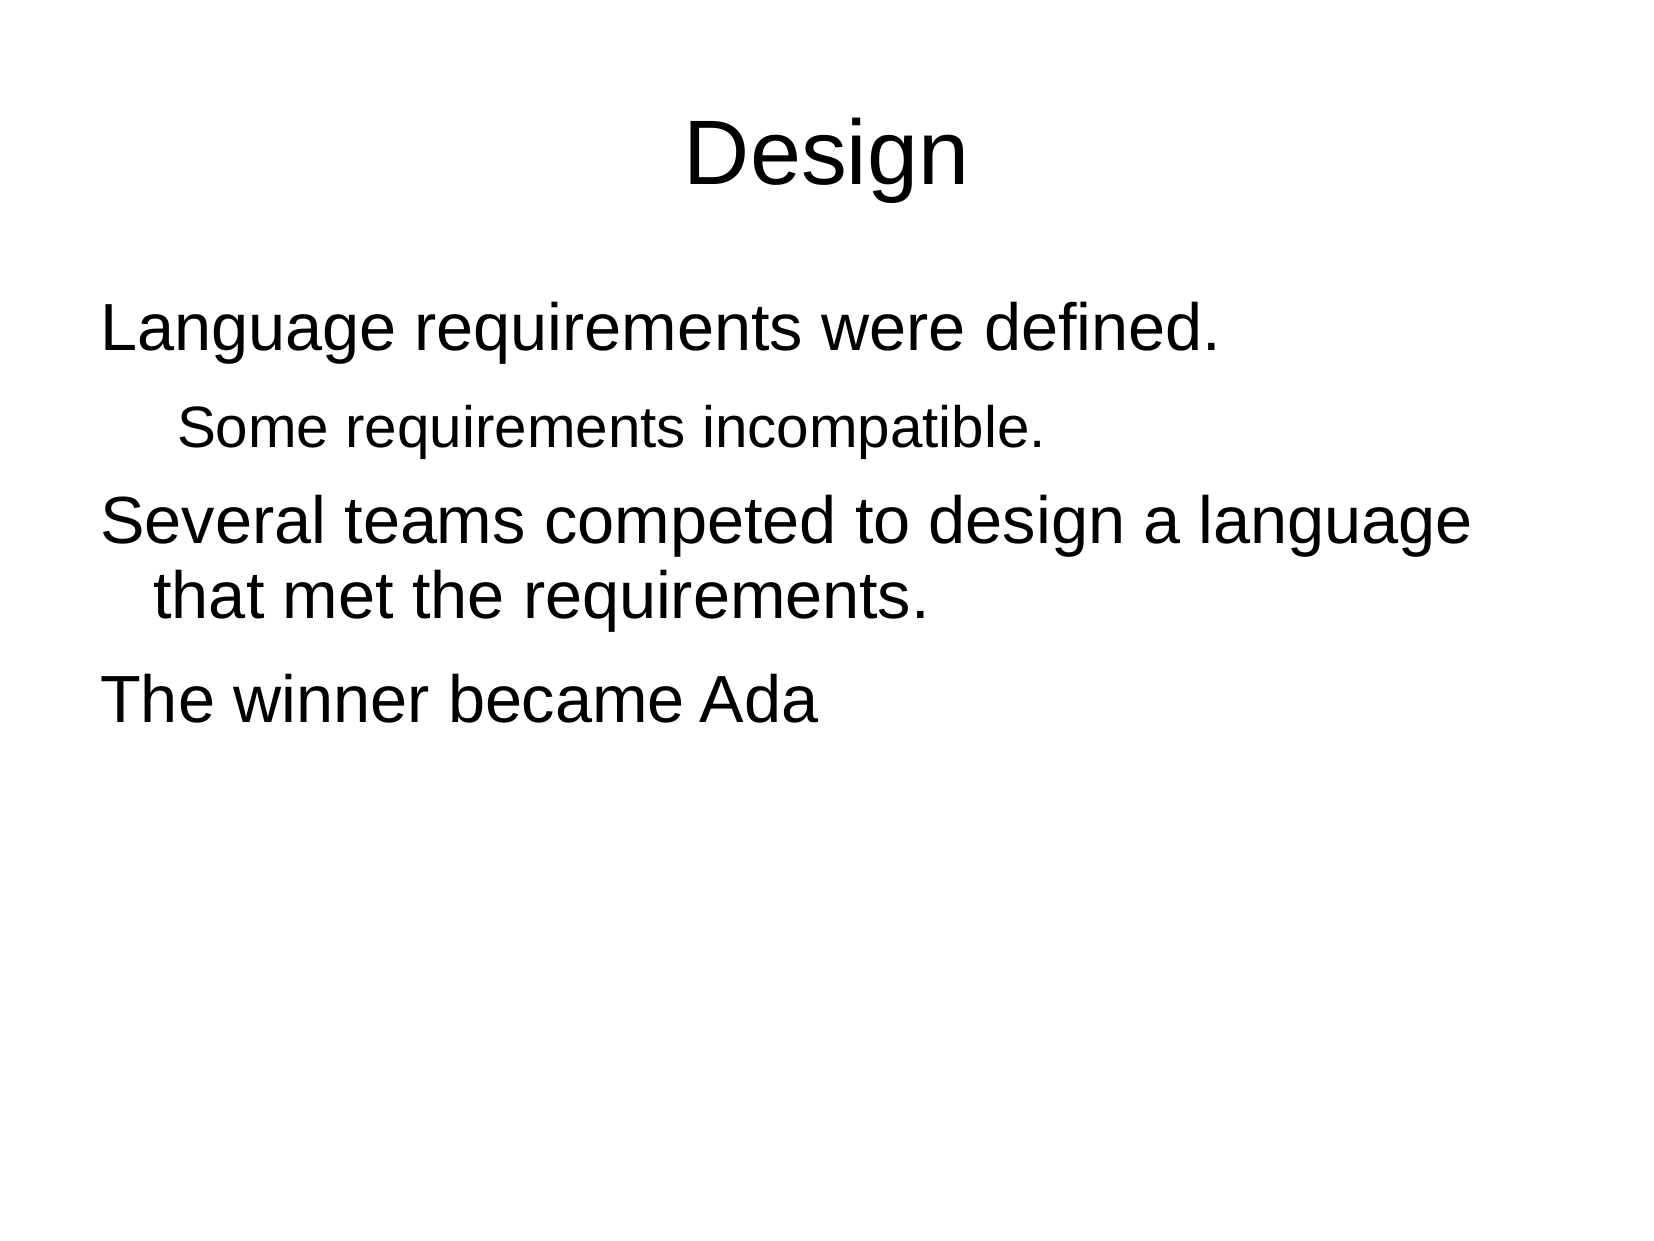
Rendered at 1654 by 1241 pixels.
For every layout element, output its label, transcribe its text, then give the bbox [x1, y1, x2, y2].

list Language requirements were defined. Some requirements incompatible. Several teams competed to design a language that met the requirements. The winner became Ada [82, 290, 1571, 1094]
title Design [82, 56, 1571, 250]
